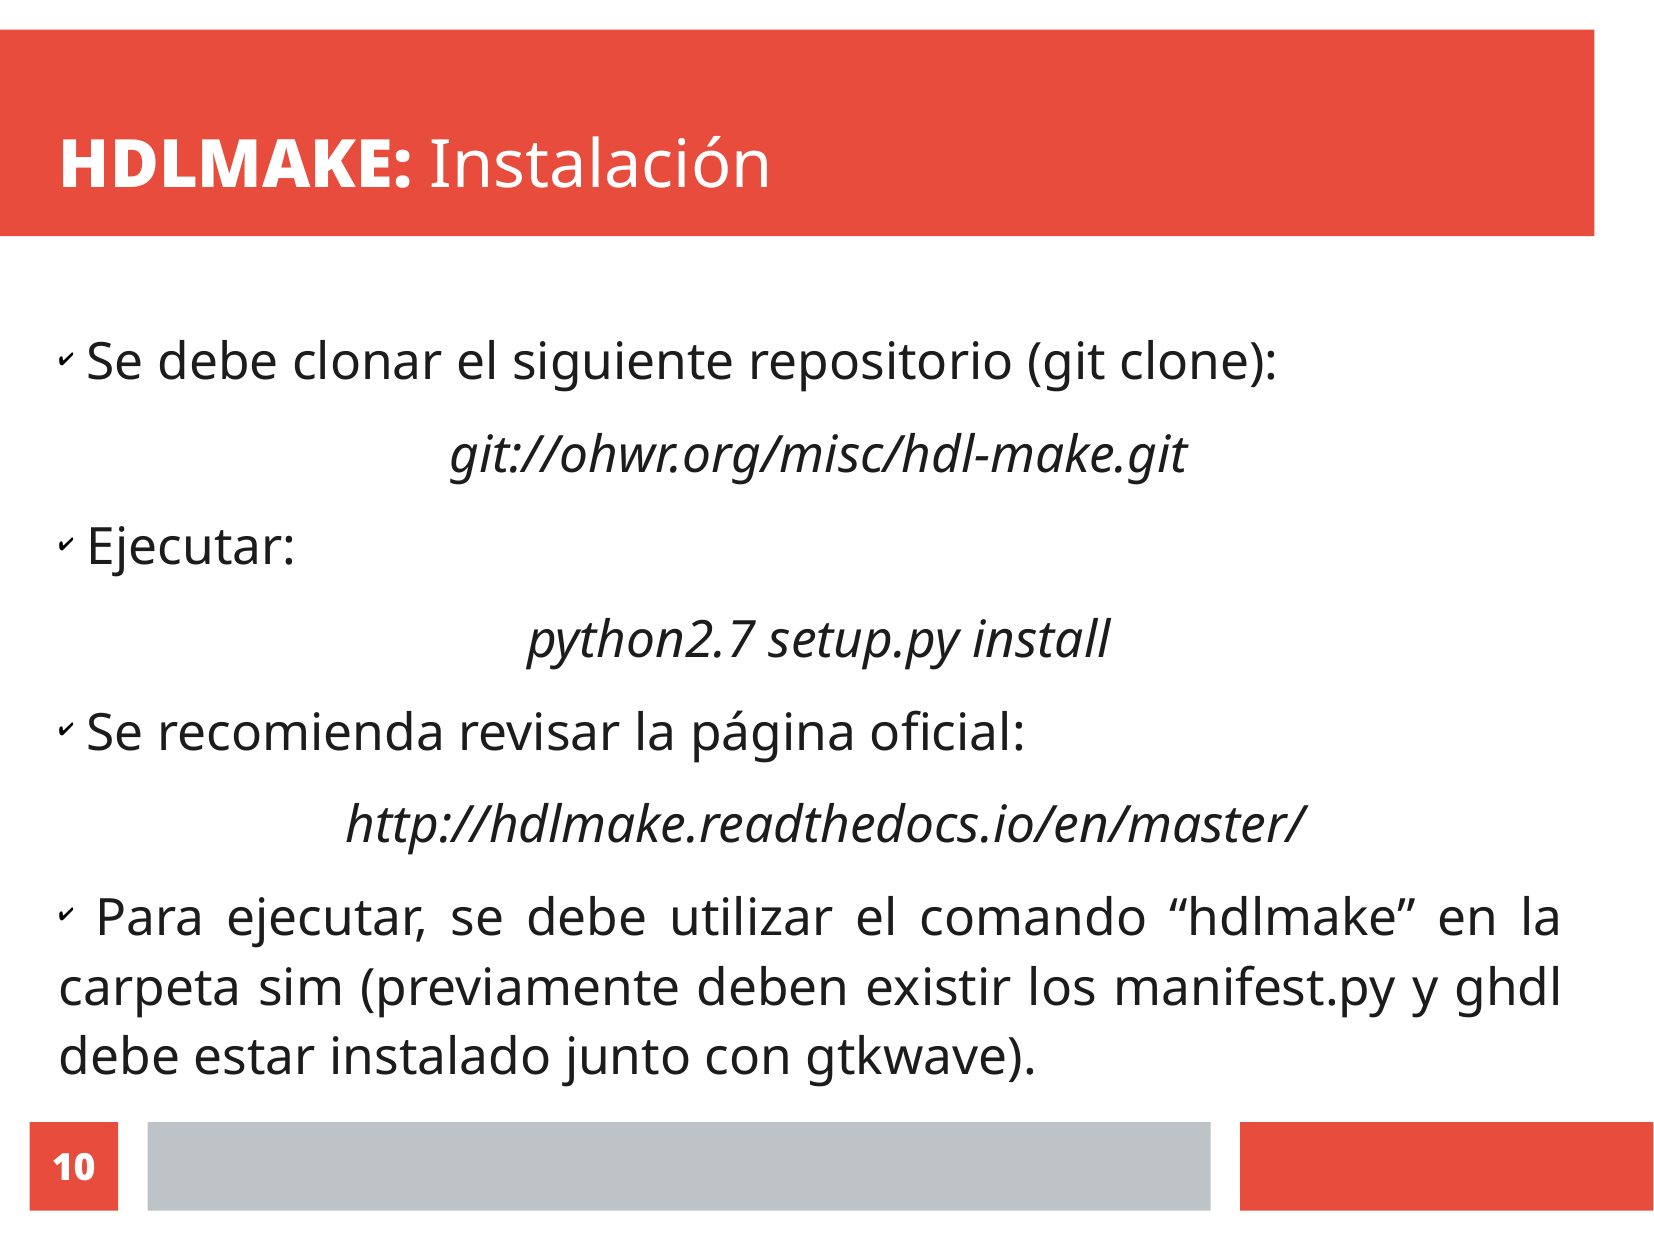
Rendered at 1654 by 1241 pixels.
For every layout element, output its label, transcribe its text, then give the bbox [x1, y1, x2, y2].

title HDLMAKE: Instalación [59, 59, 1595, 207]
list Se debe clonar el siguiente repositorio (git clone): git://ohwr.org/misc/hdl-make.git Ejecutar: python2.7 setup.py install Se recomienda revisar la página oficial: http://hdlmake.readthedocs.io/en/master/ Para ejecutar, se debe utilizar el comando “hdlmake” en la carpeta sim (previamente deben existir los manifest.py y ghdl debe estar instalado junto con gtkwave). [59, 324, 1565, 1093]
